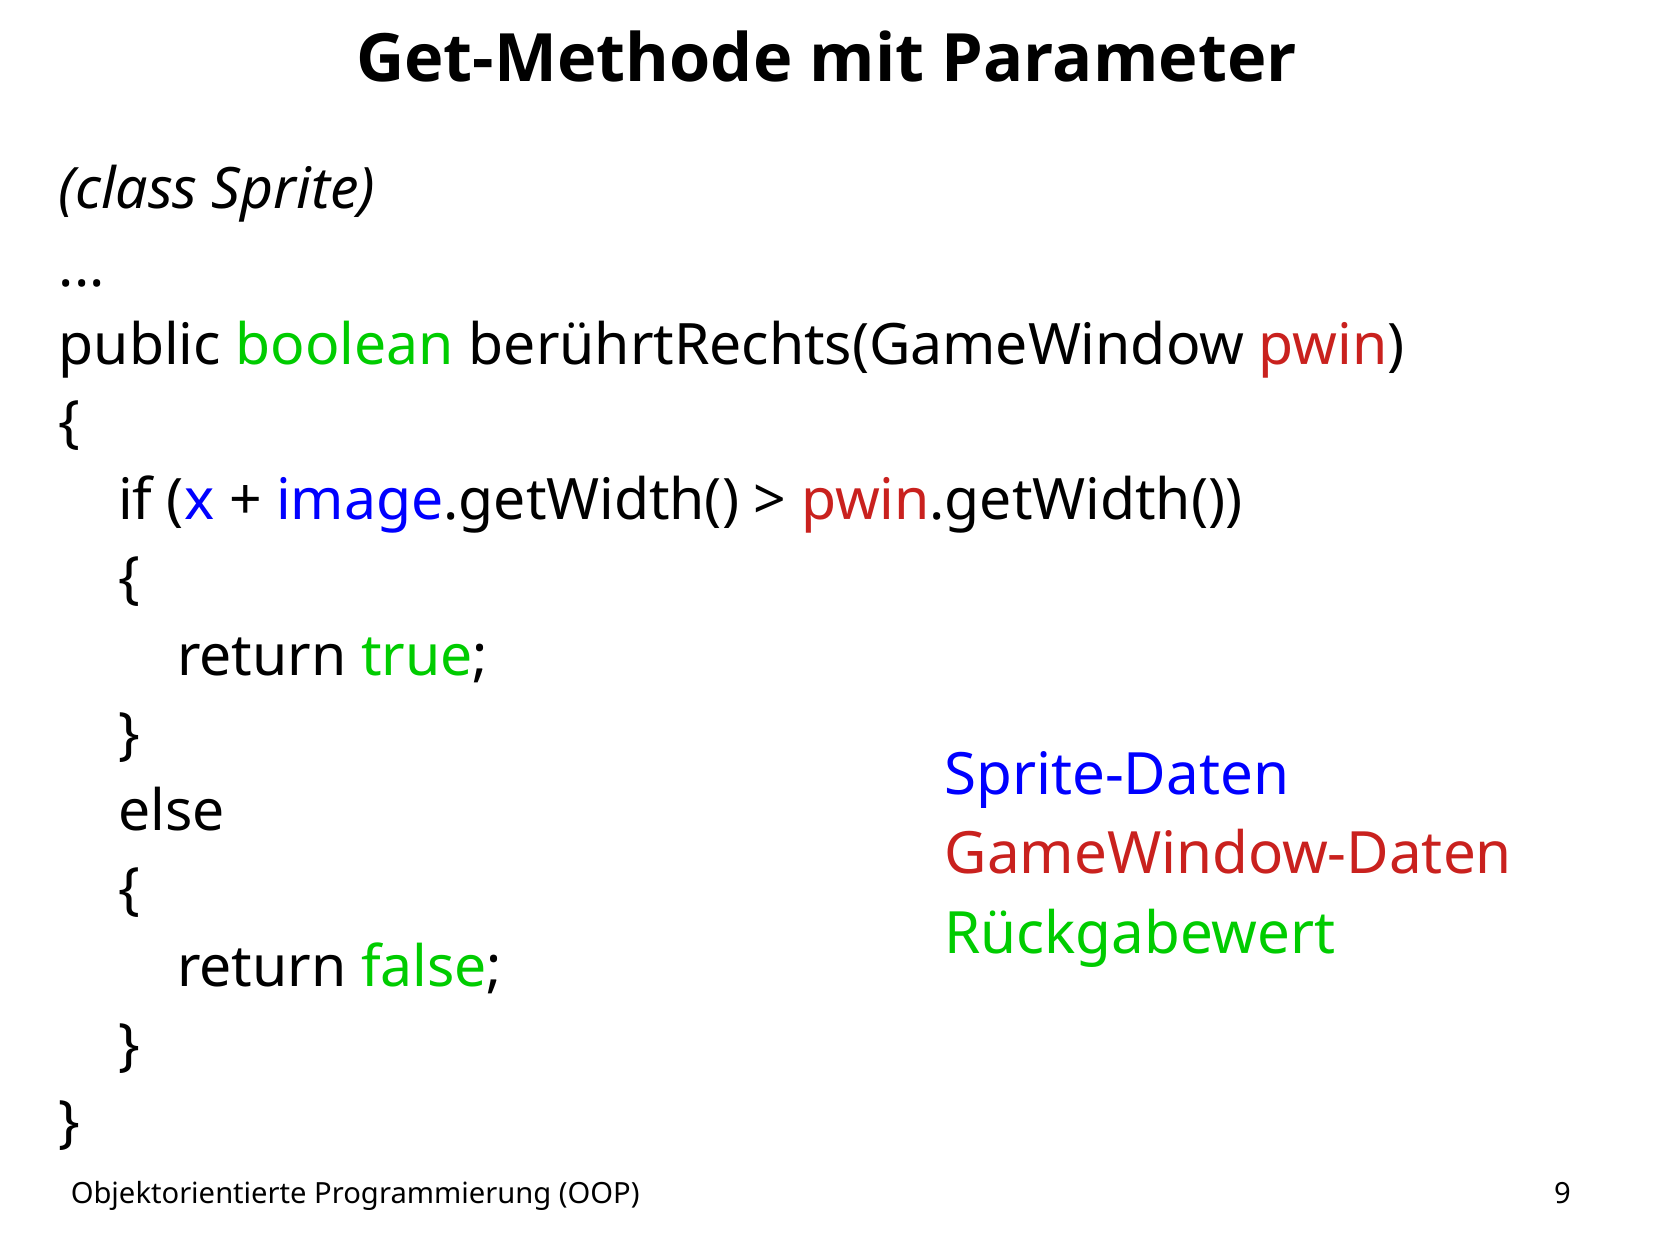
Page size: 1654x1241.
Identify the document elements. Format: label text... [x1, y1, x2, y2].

list (class Sprite) ... public boolean berührtRechts(GameWindow pwin) { if (x + image.getWidth() > pwin.getWidth()) { return true; } else { return false; } } [59, 147, 1607, 1164]
list Sprite-Daten GameWindow-Daten Rückgabewert [944, 732, 1607, 1164]
title Get-Methode mit Parameter [0, 5, 1654, 107]
